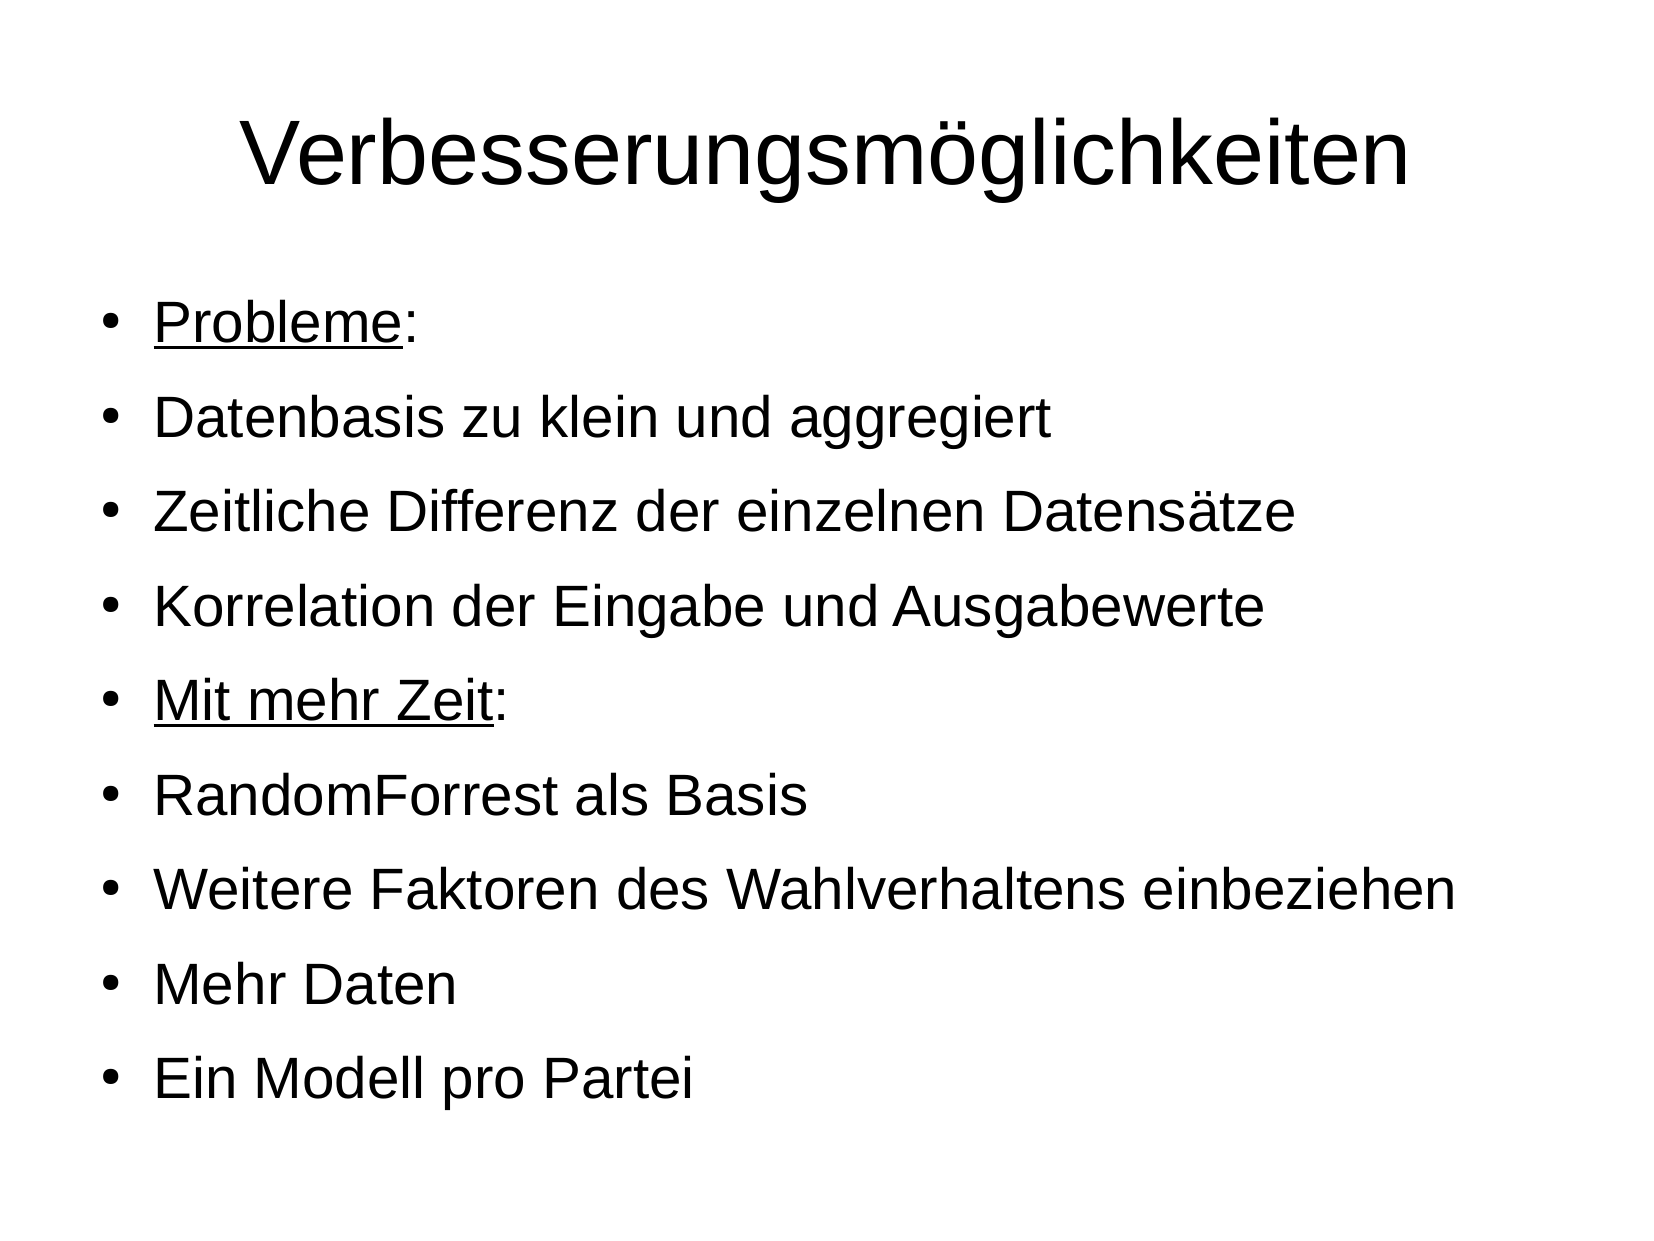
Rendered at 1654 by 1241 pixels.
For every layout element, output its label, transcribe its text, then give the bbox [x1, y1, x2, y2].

title Verbesserungsmöglichkeiten [82, 49, 1571, 257]
list Probleme: Datenbasis zu klein und aggregiert Zeitliche Differenz der einzelnen Datensätze Korrelation der Eingabe und Ausgabewerte Mit mehr Zeit: RandomForrest als Basis Weitere Faktoren des Wahlverhaltens einbeziehen Mehr Daten Ein Modell pro Partei [82, 290, 1571, 1110]
